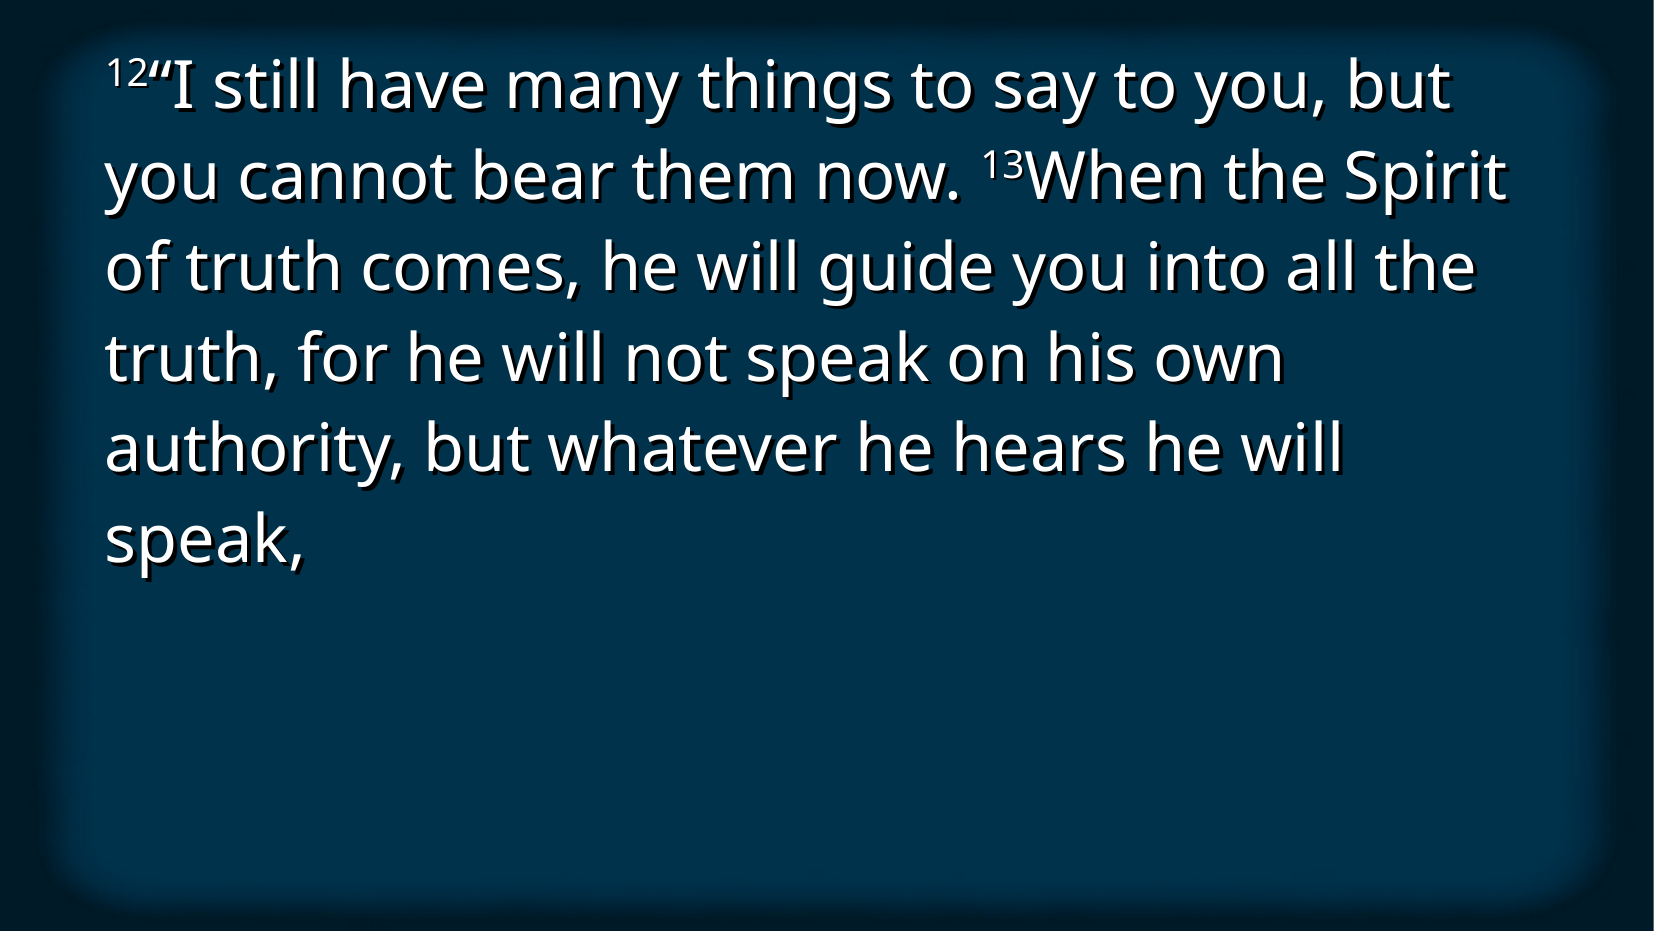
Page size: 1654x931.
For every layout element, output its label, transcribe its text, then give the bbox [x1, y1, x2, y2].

picture [0, 0, 1654, 931]
text_box 12“I still have many things to say to you, but you cannot bear them now. 13When the Spirit of truth comes, he will guide you into all the truth, for he will not speak on his own authority, but whatever he hears he will speak, [90, 30, 1576, 489]
